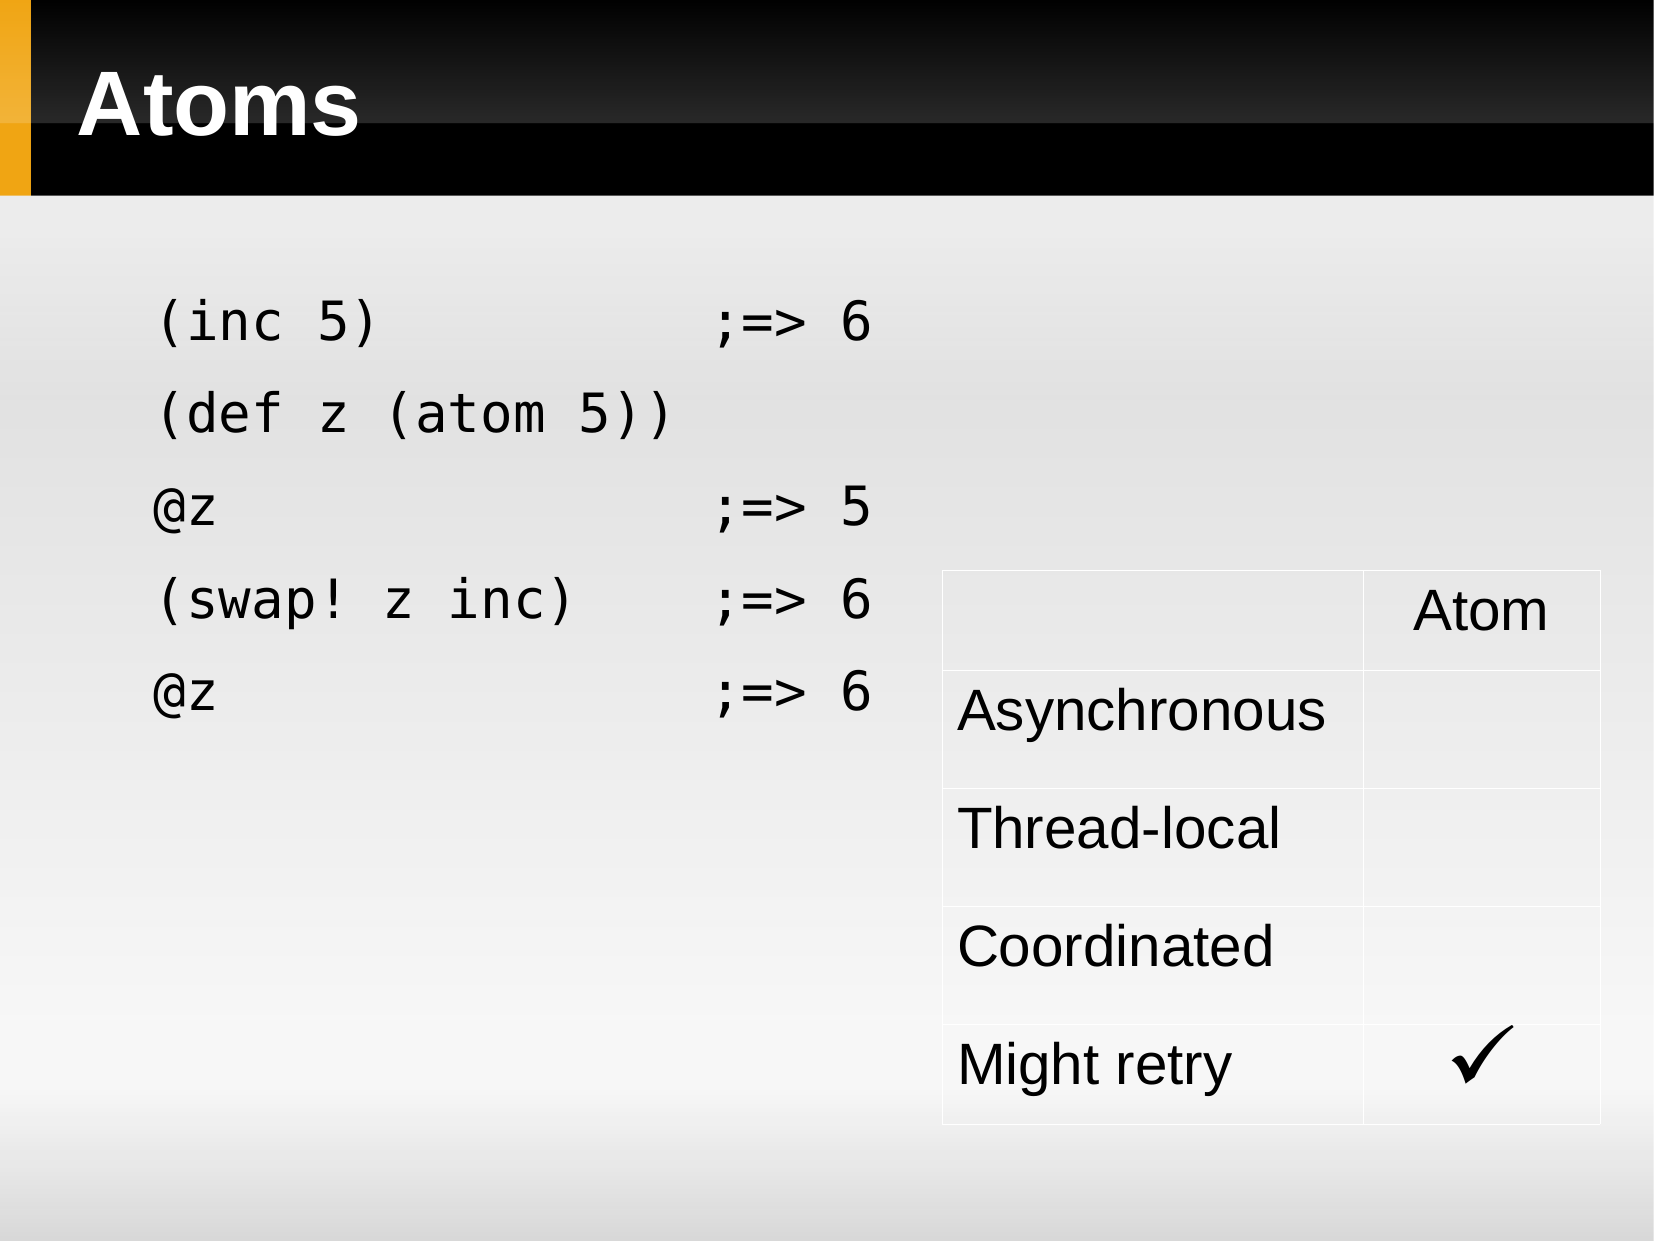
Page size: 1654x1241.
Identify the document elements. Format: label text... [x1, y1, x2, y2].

table_cell  [1364, 1025, 1600, 1124]
table_cell [1364, 671, 1600, 788]
table_header [943, 571, 1363, 670]
table_header Atom [1364, 571, 1600, 670]
table_cell Coordinated [943, 907, 1363, 1024]
table_cell Might retry [943, 1025, 1363, 1124]
title Atoms [76, 0, 1565, 208]
picture [0, 0, 1654, 1241]
table_cell Thread-local [943, 789, 1363, 906]
table_cell Asynchronous [943, 671, 1363, 788]
table_cell [1364, 907, 1600, 1024]
table_cell [1364, 789, 1600, 906]
list (inc 5) ;=> 6 (def z (atom 5)) @z ;=> 5 (swap! z inc) ;=> 6 @z ;=> 6 [82, 290, 1571, 1109]
